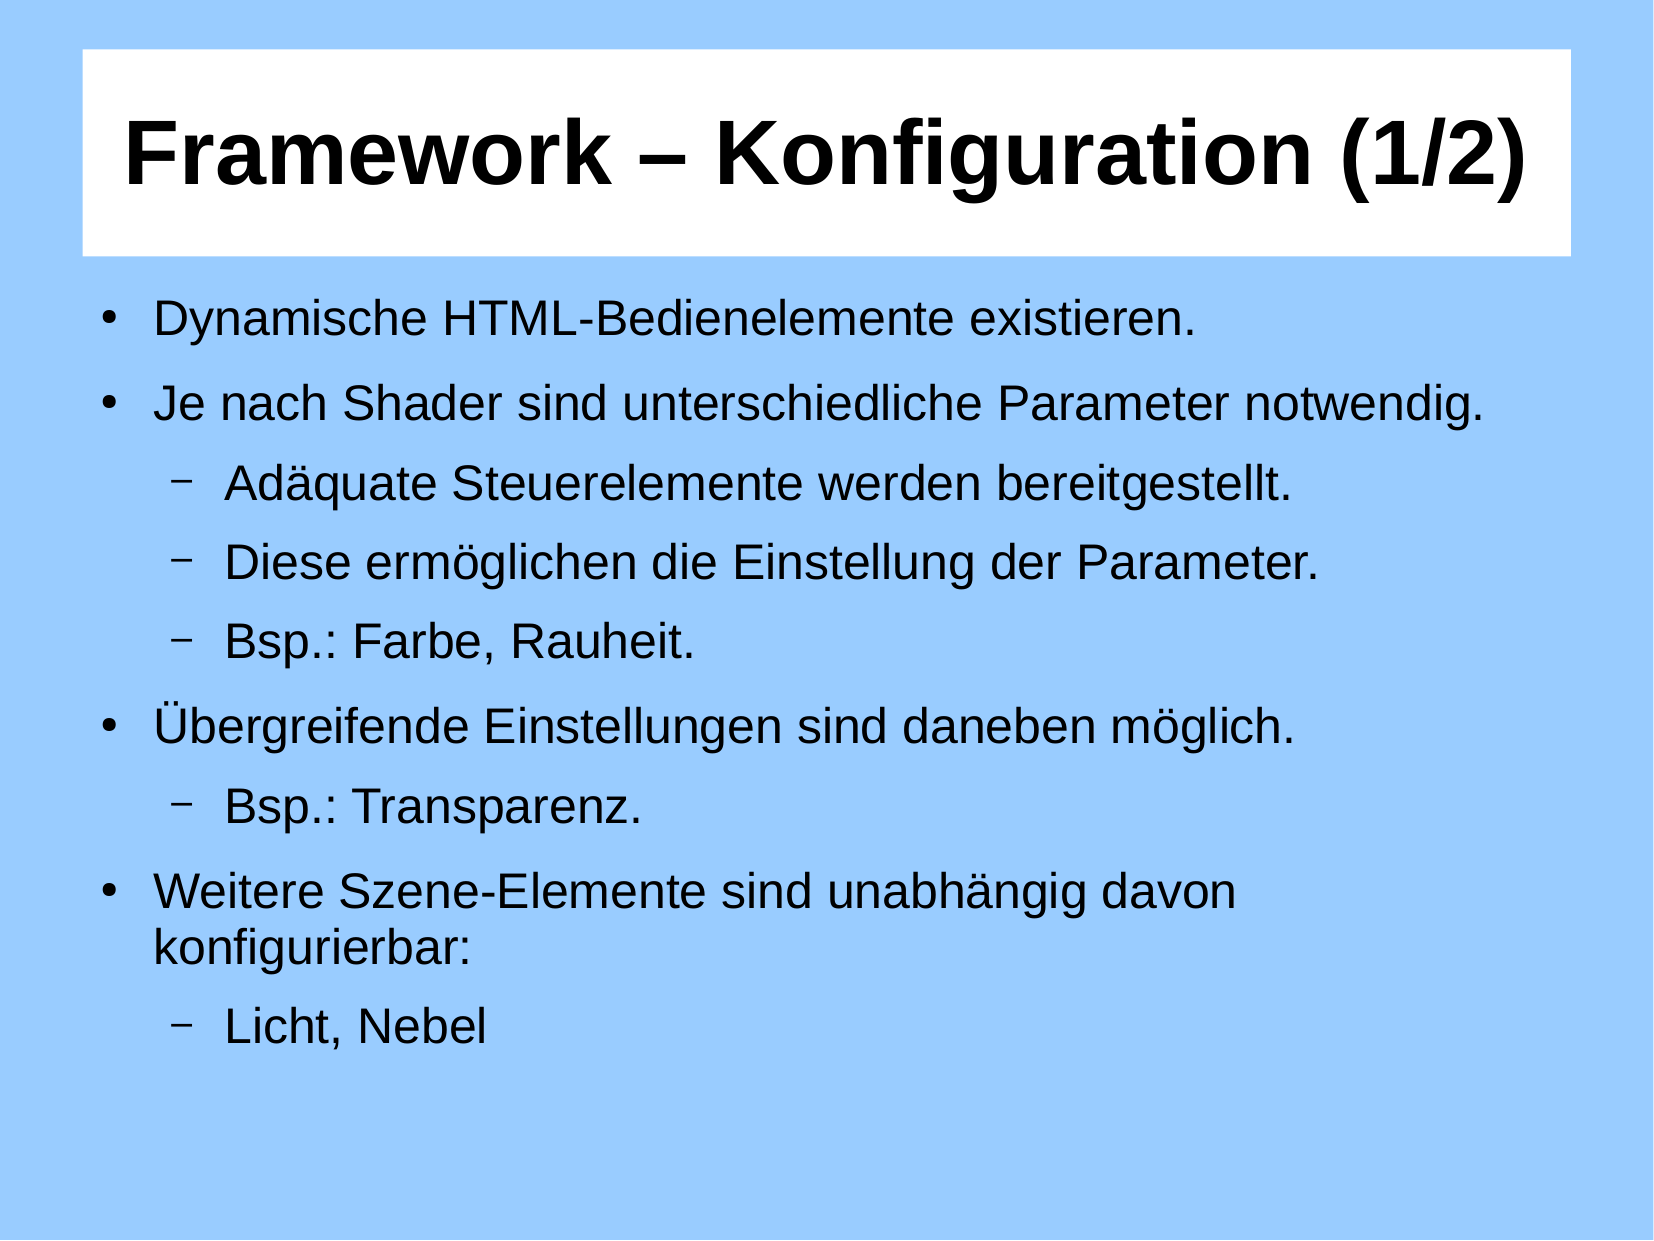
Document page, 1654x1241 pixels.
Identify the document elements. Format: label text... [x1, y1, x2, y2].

title Framework – Konfiguration (1/2) [82, 49, 1571, 257]
list Dynamische HTML-Bedienelemente existieren. Je nach Shader sind unterschiedliche Parameter notwendig. Adäquate Steuerelemente werden bereitgestellt. Diese ermöglichen die Einstellung der Parameter. Bsp.: Farbe, Rauheit. Übergreifende Einstellungen sind daneben möglich. Bsp.: Transparenz. Weitere Szene-Elemente sind unabhängig davon konfigurierbar: Licht, Nebel [82, 290, 1571, 1170]
